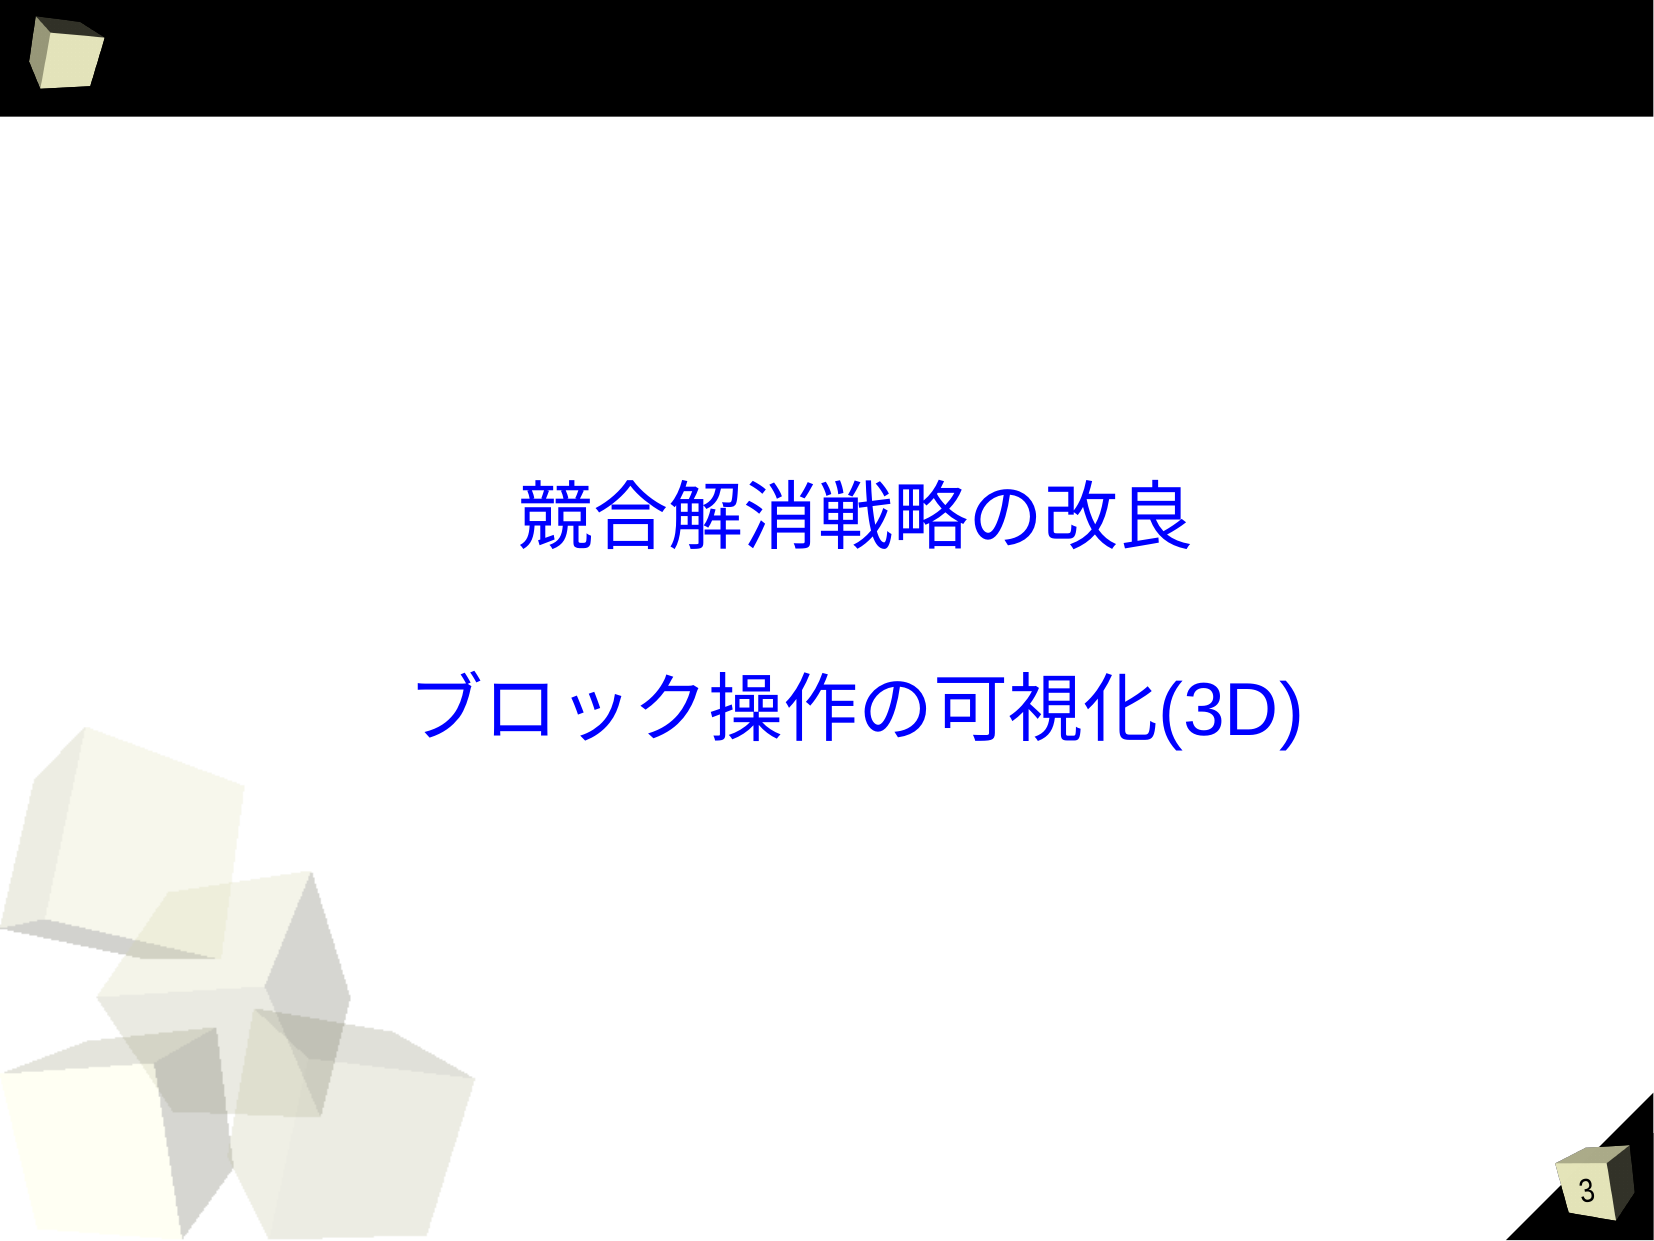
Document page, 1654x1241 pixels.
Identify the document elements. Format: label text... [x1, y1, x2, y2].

picture [0, 726, 477, 1241]
subtitle 競合解消戦略の改良 ブロック操作の可視化(3D) [118, 0, 1595, 1214]
